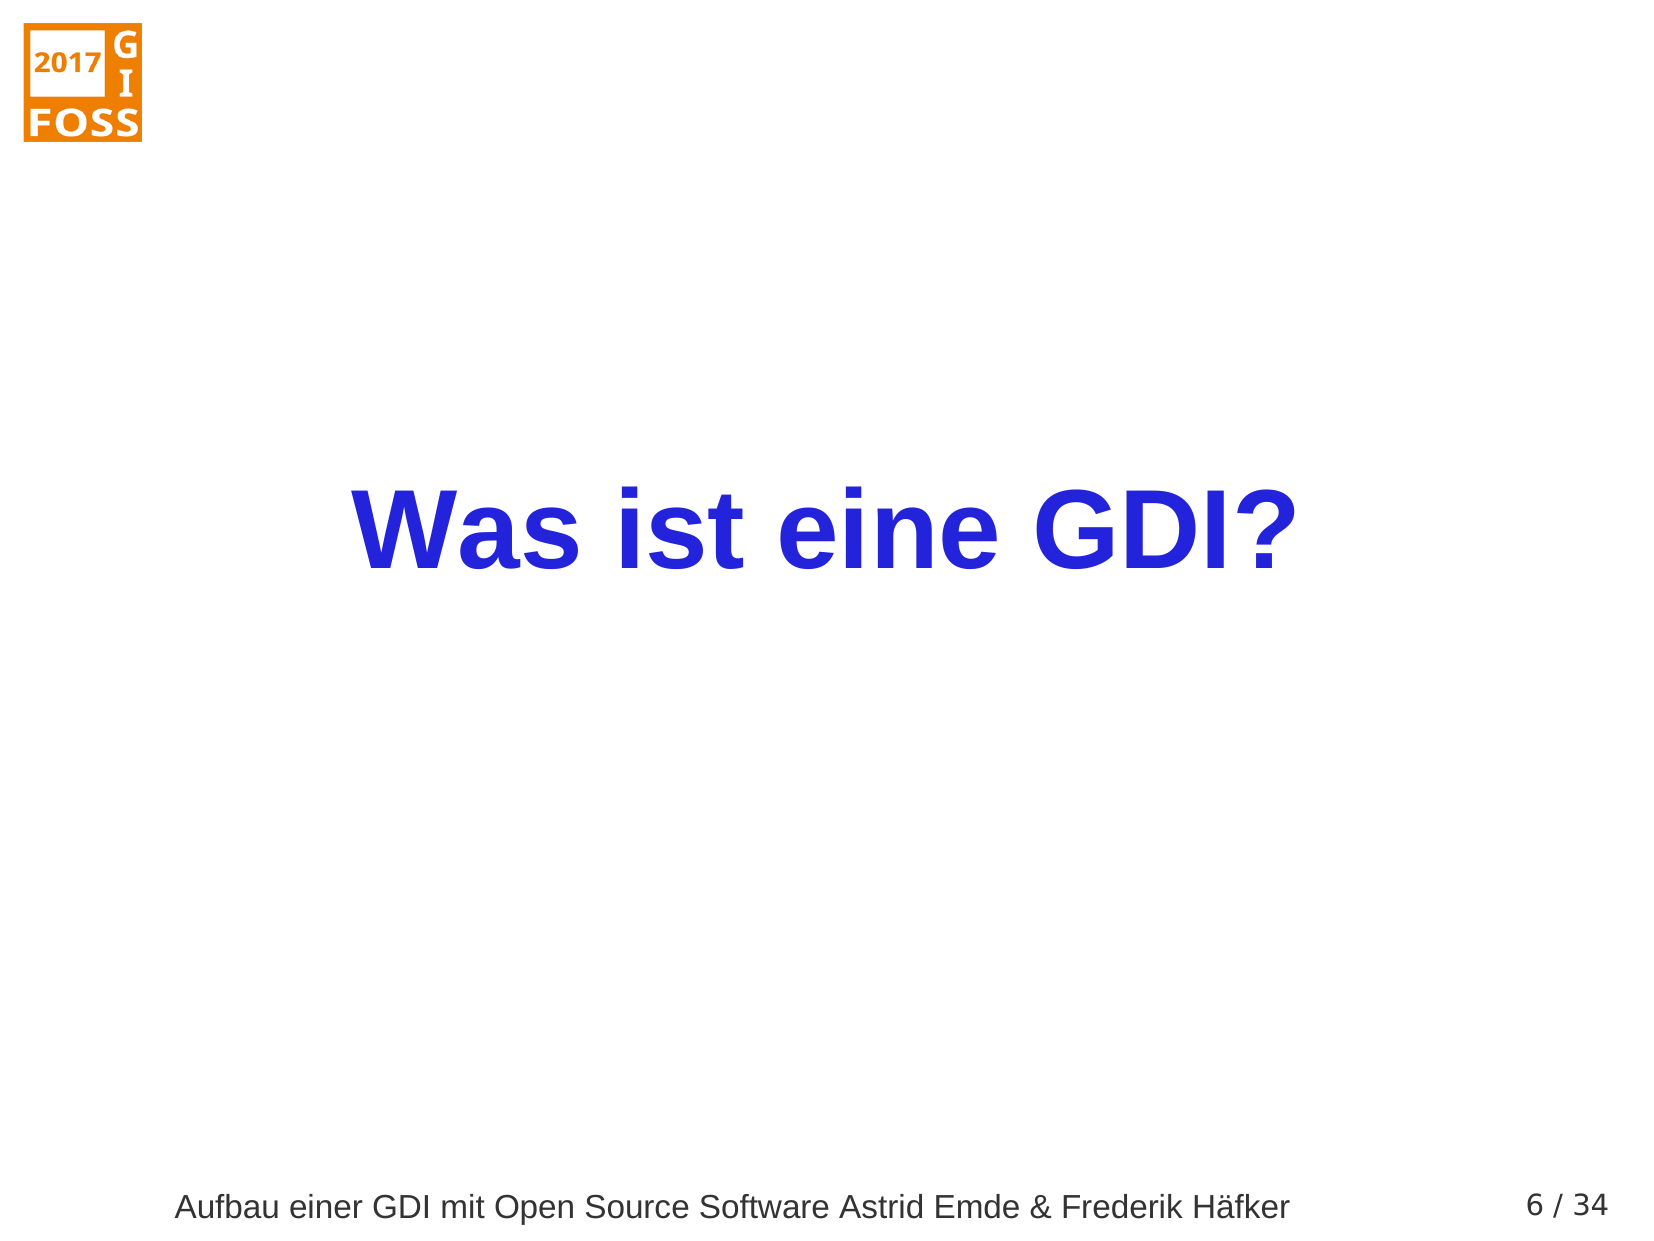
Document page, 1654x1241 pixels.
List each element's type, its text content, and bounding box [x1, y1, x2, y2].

picture [23, 23, 142, 142]
subtitle Was ist eine GDI? [82, 49, 1571, 1010]
